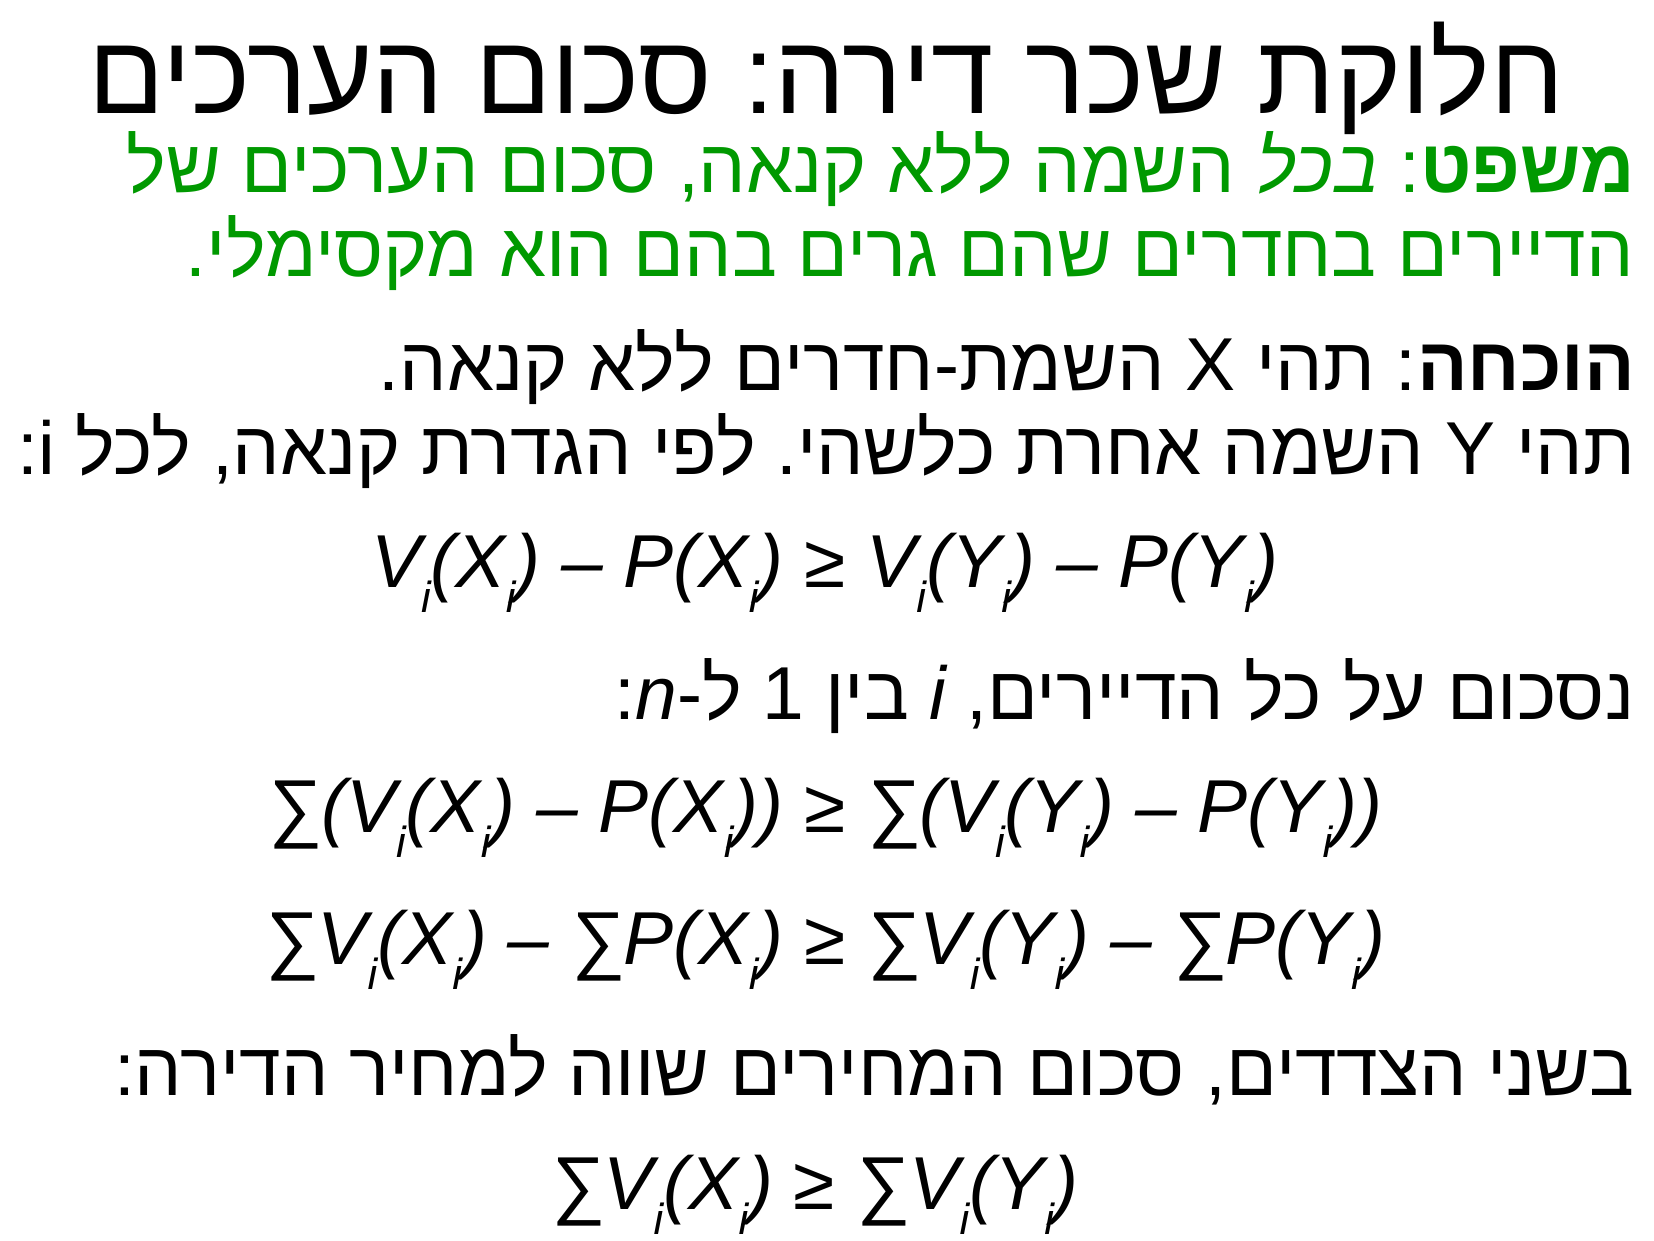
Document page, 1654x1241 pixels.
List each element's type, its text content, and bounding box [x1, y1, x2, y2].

title חלוקת שכר דירה: סכום הערכים [0, 0, 1654, 151]
list משפט: בכל השמה ללא קנאה, סכום הערכים של הדיירים בחדרים שהם גרים בהם הוא מקסימלי. הוכחה: תהי X השמת-חדרים ללא קנאה. תהי Y השמה אחרת כלשהי. לפי הגדרת קנאה, לכל i: Vi(Xi) – P(Xi) ≥ Vi(Yi) – P(Yi) נסכום על כל הדיירים, i בין 1 ל-n: ∑(Vi(Xi) – P(Xi)) ≥ ∑(Vi(Yi) – P(Yi)) ∑Vi(Xi) – ∑P(Xi) ≥ ∑Vi(Yi) – ∑P(Yi) בשני הצדדים, סכום המחירים שווה למחיר הדירה: ∑Vi(Xi) ≥ ∑Vi(Yi) [15, 124, 1636, 1201]
